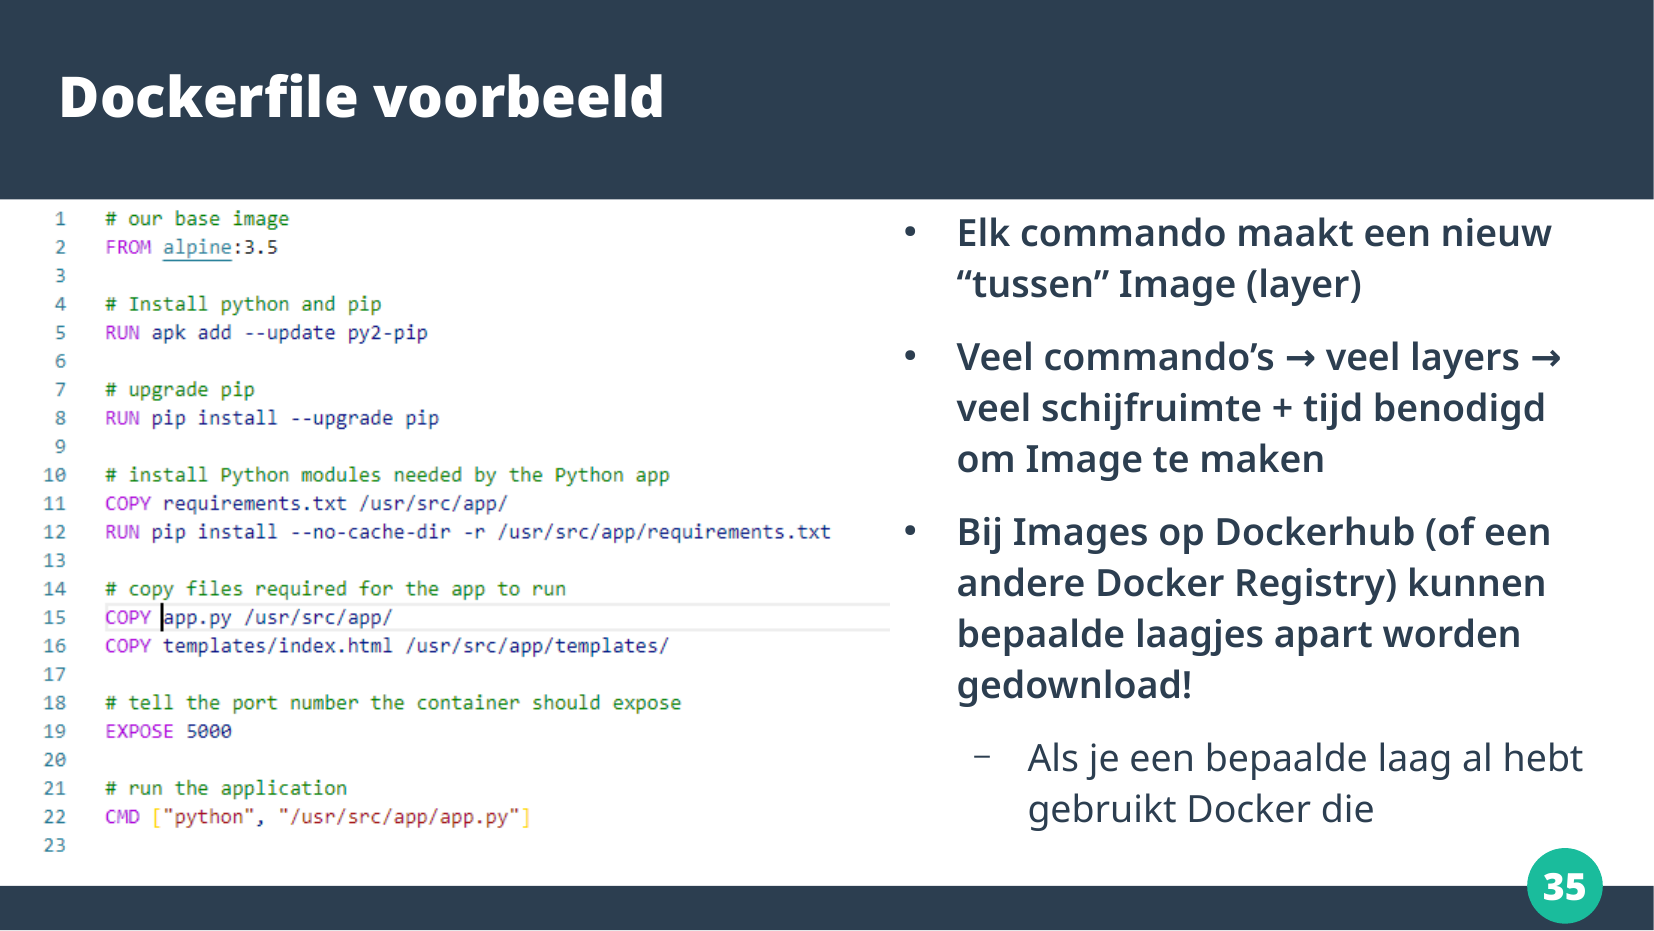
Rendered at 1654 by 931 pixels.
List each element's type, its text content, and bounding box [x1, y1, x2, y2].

list Elk commando maakt een nieuw “tussen” Image (layer) Veel commando’s → veel layers → veel schijfruimte + tijd benodigd om Image te maken Bij Images op Dockerhub (of een andere Docker Registry) kunnen bepaalde laagjes apart worden gedownload! Als je een bepaalde laag al hebt gebruikt Docker die [890, 206, 1595, 864]
picture [29, 206, 890, 873]
title Dockerfile voorbeeld [59, 37, 1595, 156]
